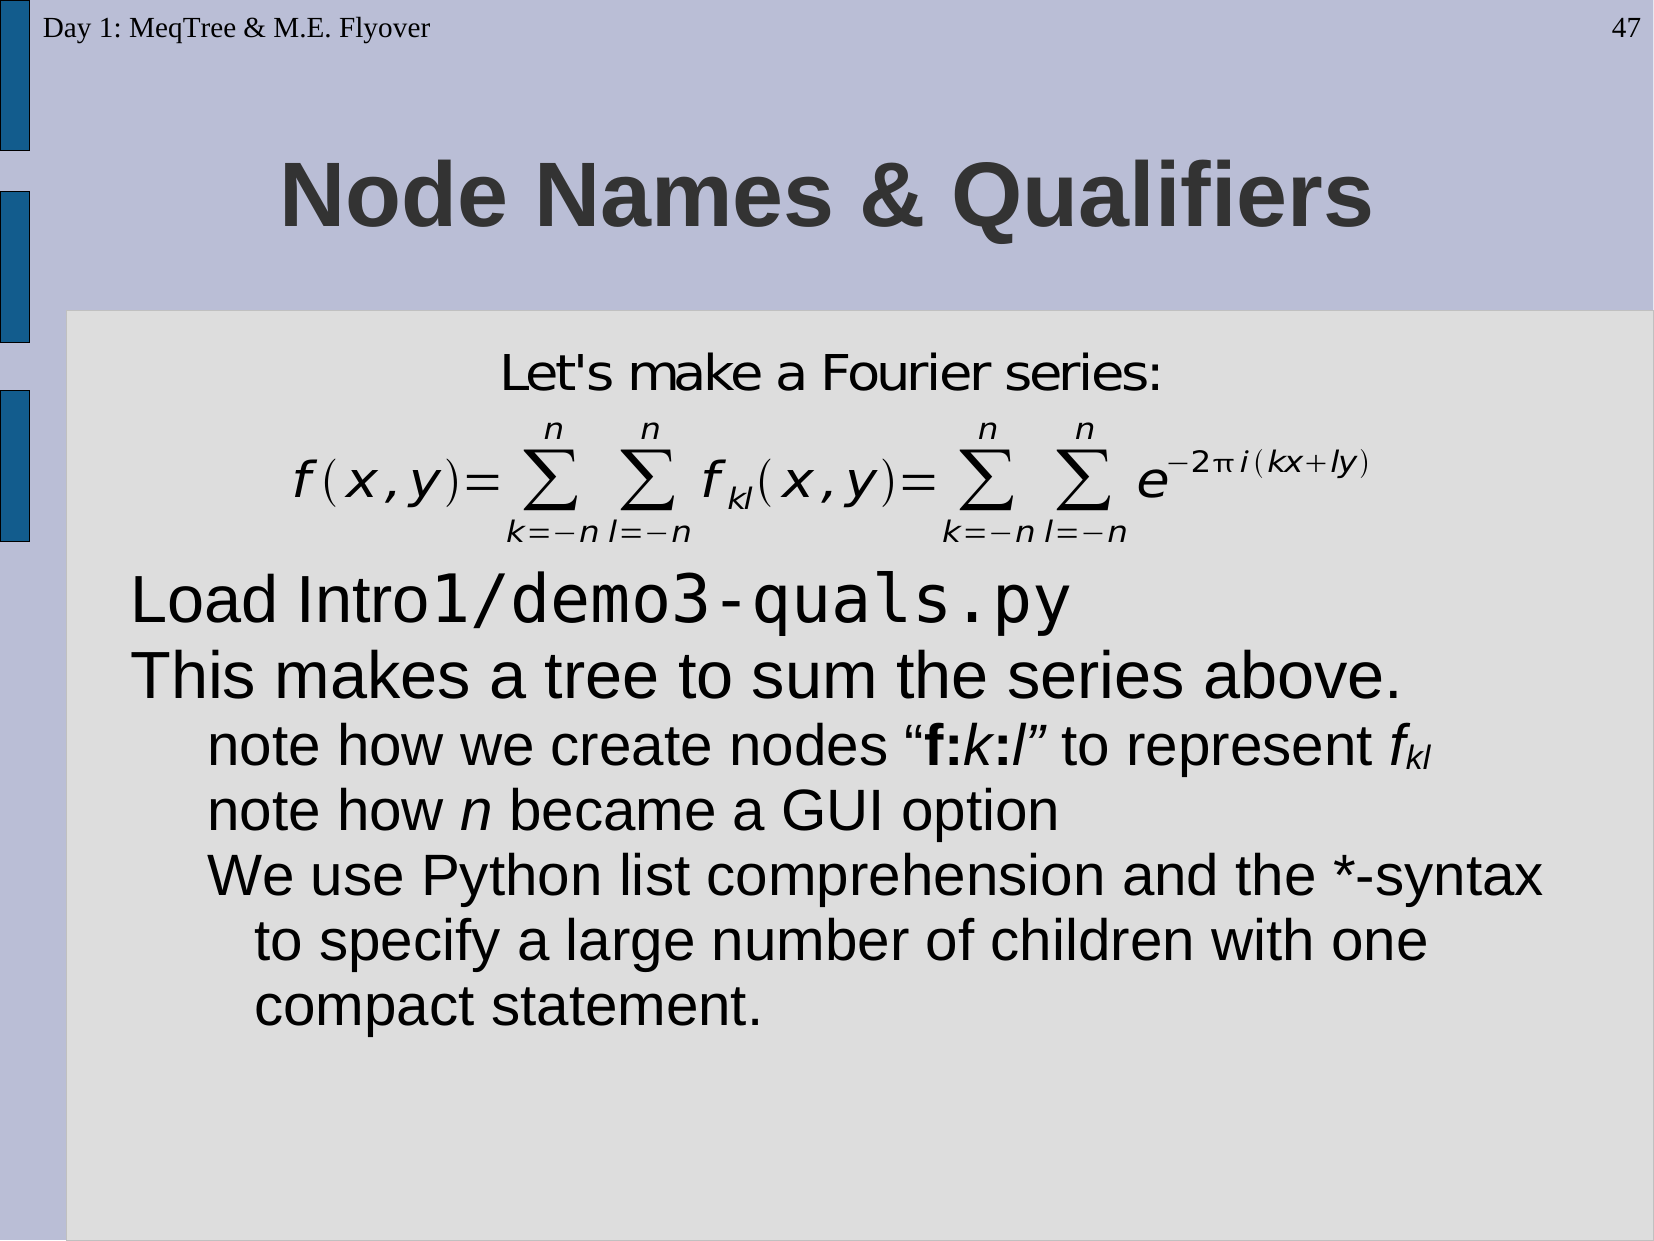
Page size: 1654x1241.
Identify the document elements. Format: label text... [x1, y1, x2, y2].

list Load Intro1/demo3-quals.py This makes a tree to sum the series above. note how we create nodes “f:k:l” to represent fkl note how n became a GUI option We use Python list comprehension and the *-syntax to specify a large number of children with one compact statement. [112, 560, 1595, 1074]
chart [284, 322, 1377, 549]
title Node Names & Qualifiers [121, 91, 1534, 299]
